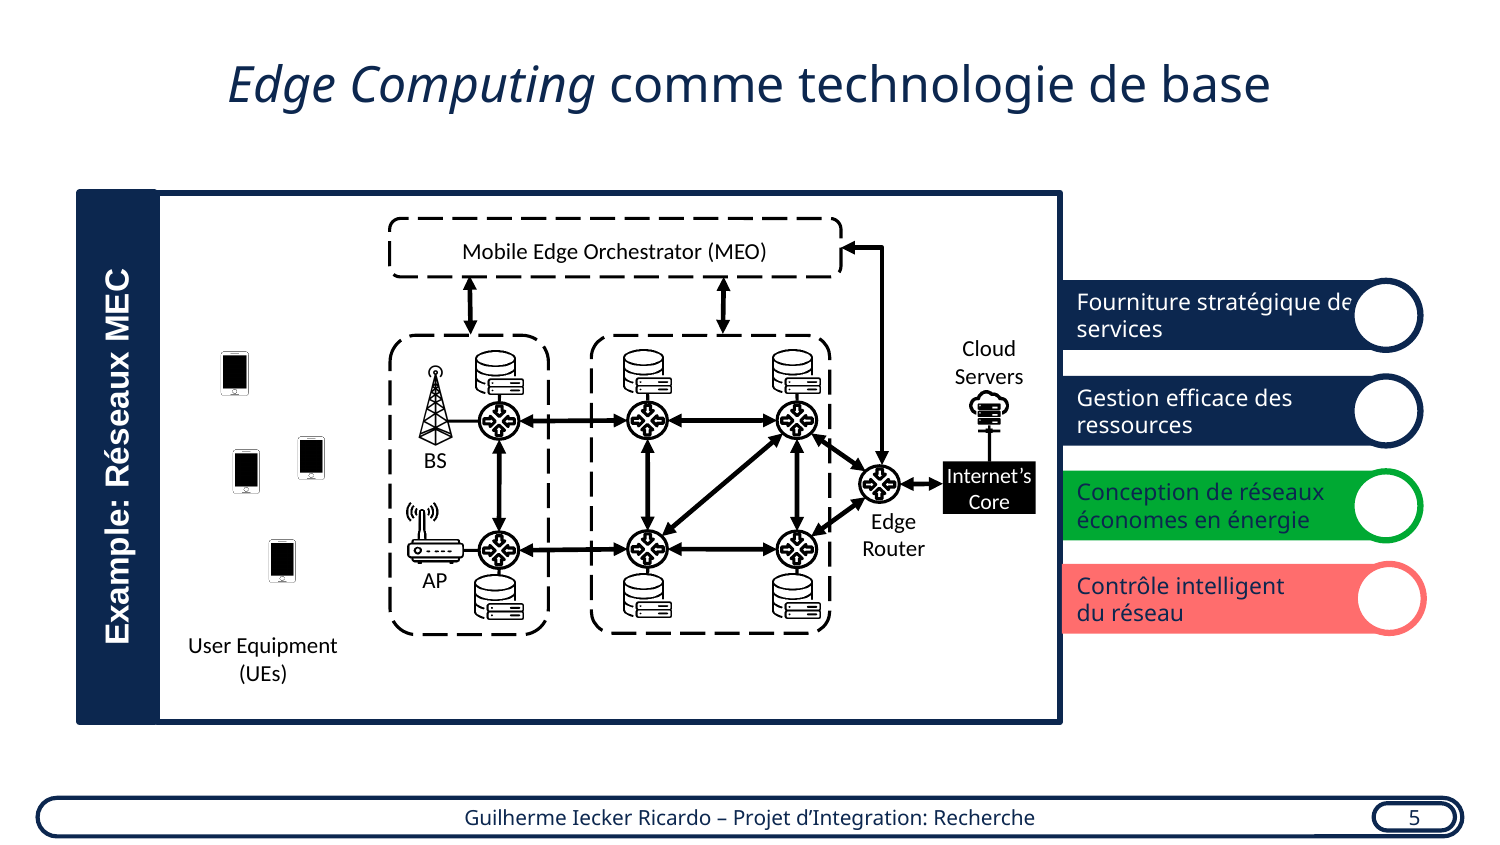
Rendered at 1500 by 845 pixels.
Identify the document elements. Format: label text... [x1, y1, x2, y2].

picture [772, 573, 821, 619]
picture [772, 349, 821, 394]
picture [406, 502, 464, 564]
text_box Mobile Edge Orchestrator (MEO) [389, 236, 841, 265]
text_box [1351, 471, 1421, 541]
picture [265, 539, 299, 583]
text_box Guilherme Iecker Ricardo – Projet d’Integration: Recherche [37, 797, 1463, 837]
text_box Edge Router [858, 506, 930, 562]
picture [294, 436, 328, 480]
text_box User Equipment (UEs) [167, 630, 359, 686]
picture [969, 390, 1009, 433]
text_box Example: Réseaux MEC [79, 192, 155, 723]
text_box AP [406, 565, 464, 594]
picture [217, 351, 252, 396]
text_box [1351, 280, 1421, 350]
text_box 5 [1373, 803, 1456, 831]
text_box [1351, 376, 1421, 446]
text_box Contrôle intelligent du réseau [1061, 563, 1377, 634]
picture [475, 350, 524, 395]
picture [623, 349, 672, 394]
picture [416, 363, 455, 448]
picture [623, 573, 672, 618]
picture [229, 449, 263, 494]
text_box Gestion efficace des ressources [1063, 375, 1377, 446]
text_box BS [417, 445, 454, 473]
text_box Internet’s Core [942, 461, 1036, 514]
text_box Fourniture stratégique de services [1063, 280, 1377, 350]
text_box Edge Computing comme technologie de base [37, 37, 1463, 193]
text_box Cloud Servers [953, 333, 1025, 389]
text_box [1354, 563, 1424, 633]
picture [474, 574, 524, 620]
text_box Conception de réseaux économes en énergie [1063, 470, 1377, 541]
text_box [859, 465, 900, 503]
